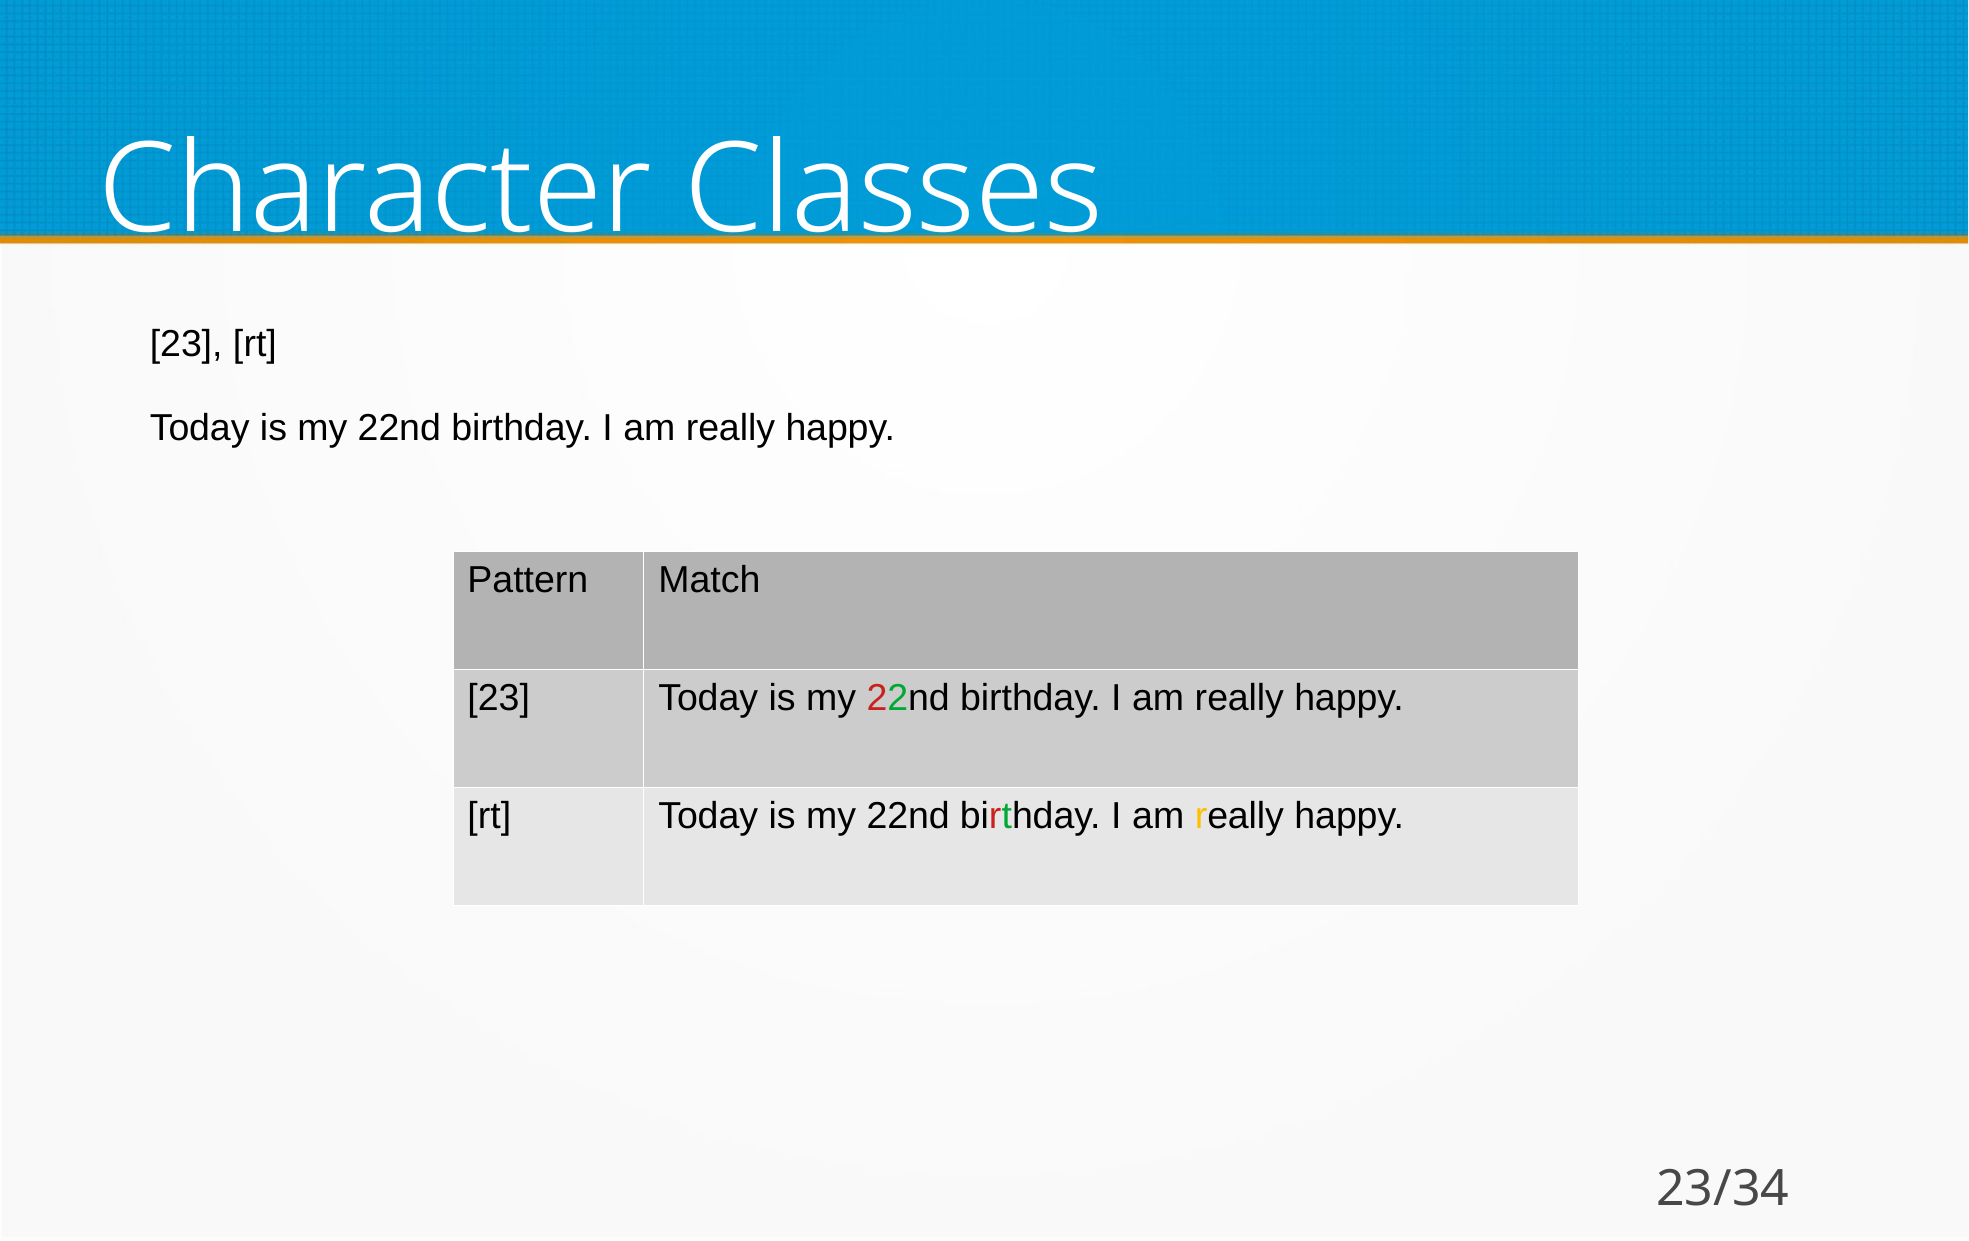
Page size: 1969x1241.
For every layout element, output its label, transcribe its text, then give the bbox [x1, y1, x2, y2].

title Character Classes [98, 49, 1870, 257]
table_cell [23] [454, 670, 643, 787]
table_cell Today is my 22nd birthday. I am really happy. [644, 670, 1578, 787]
table_cell [rt] [454, 788, 643, 905]
table_cell Today is my 22nd birthday. I am really happy. [644, 788, 1578, 905]
table_header Match [644, 552, 1578, 669]
table_header Pattern [454, 552, 643, 669]
text_box [23], [rt] Today is my 22nd birthday. I am really happy. [135, 315, 961, 498]
picture [0, 233, 1969, 1241]
